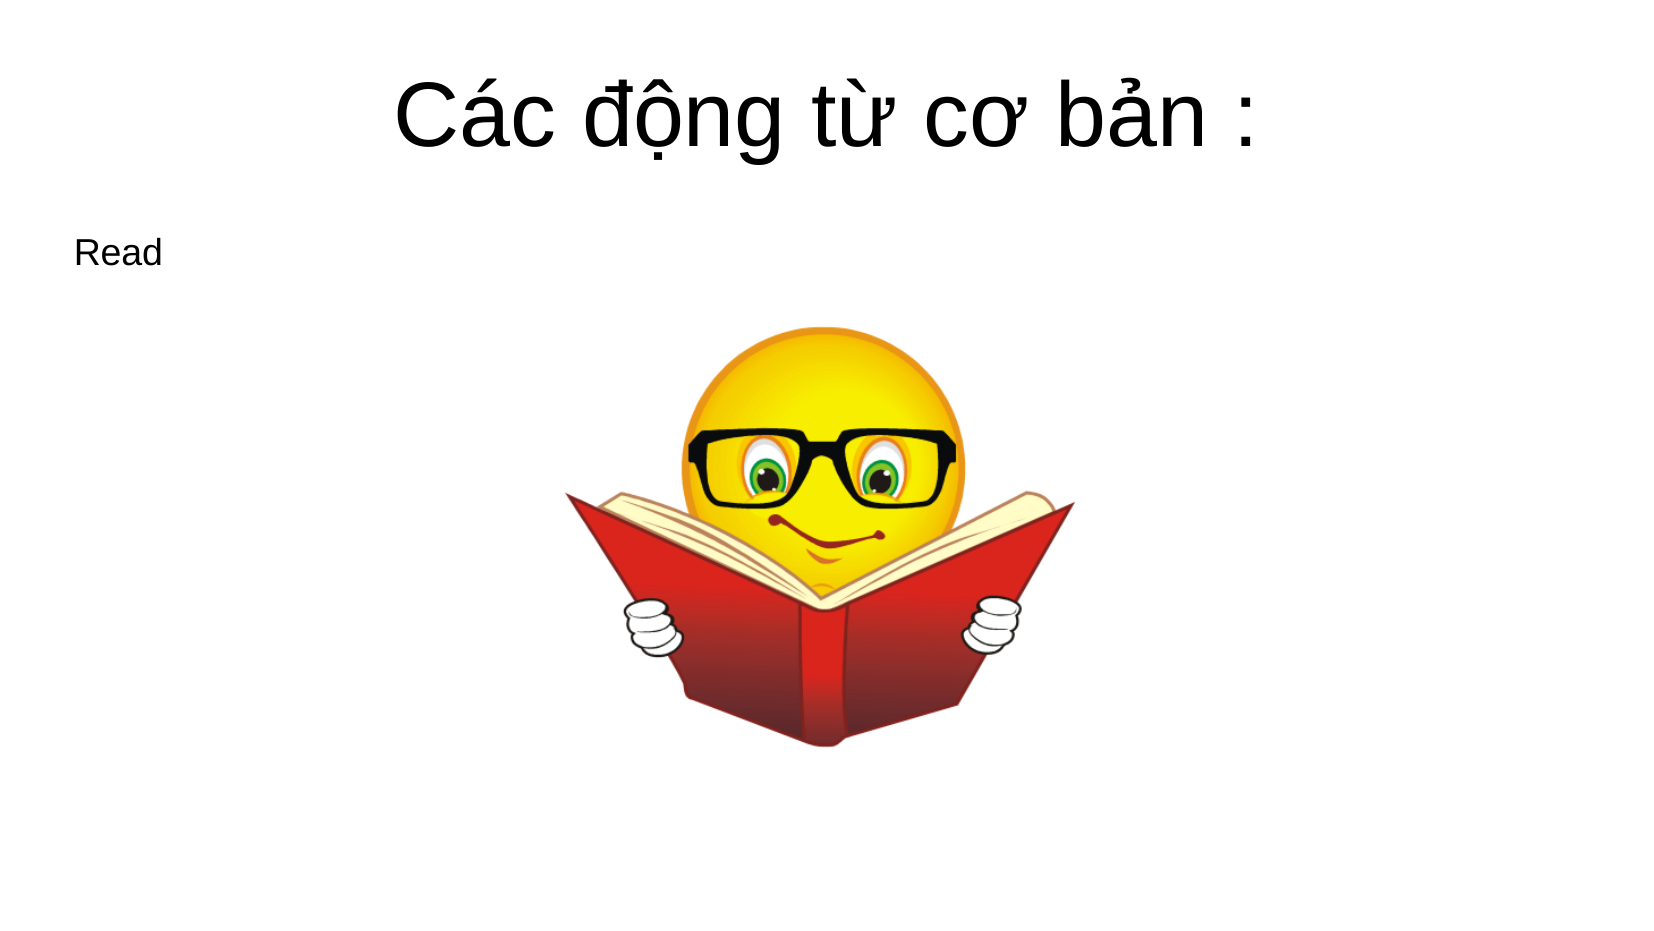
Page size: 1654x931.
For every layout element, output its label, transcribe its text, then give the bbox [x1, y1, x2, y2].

picture [565, 282, 1075, 792]
text_box Read [59, 224, 497, 282]
title Các động từ cơ bản : [82, 37, 1571, 193]
